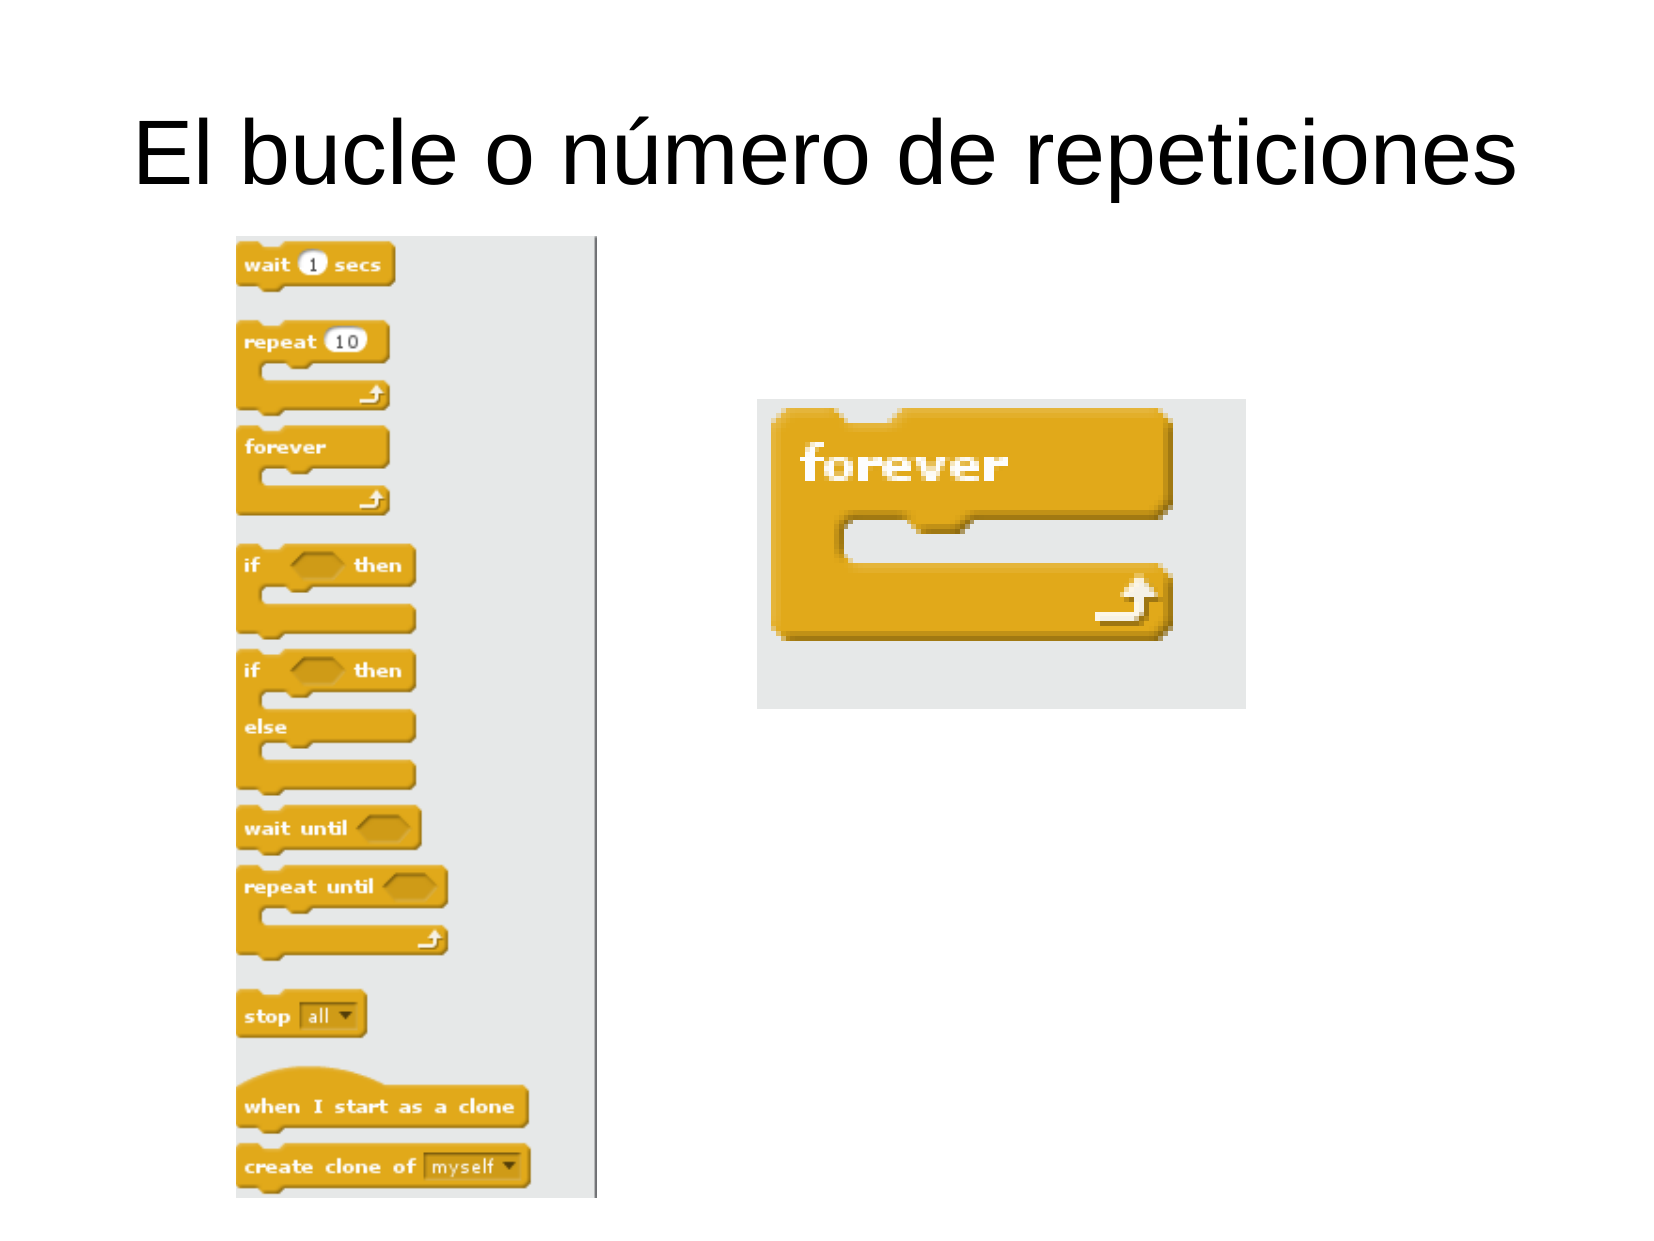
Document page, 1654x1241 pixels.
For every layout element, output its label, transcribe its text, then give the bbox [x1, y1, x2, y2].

picture [236, 236, 597, 1198]
title El bucle o número de repeticiones [82, 49, 1571, 257]
picture [757, 399, 1246, 709]
